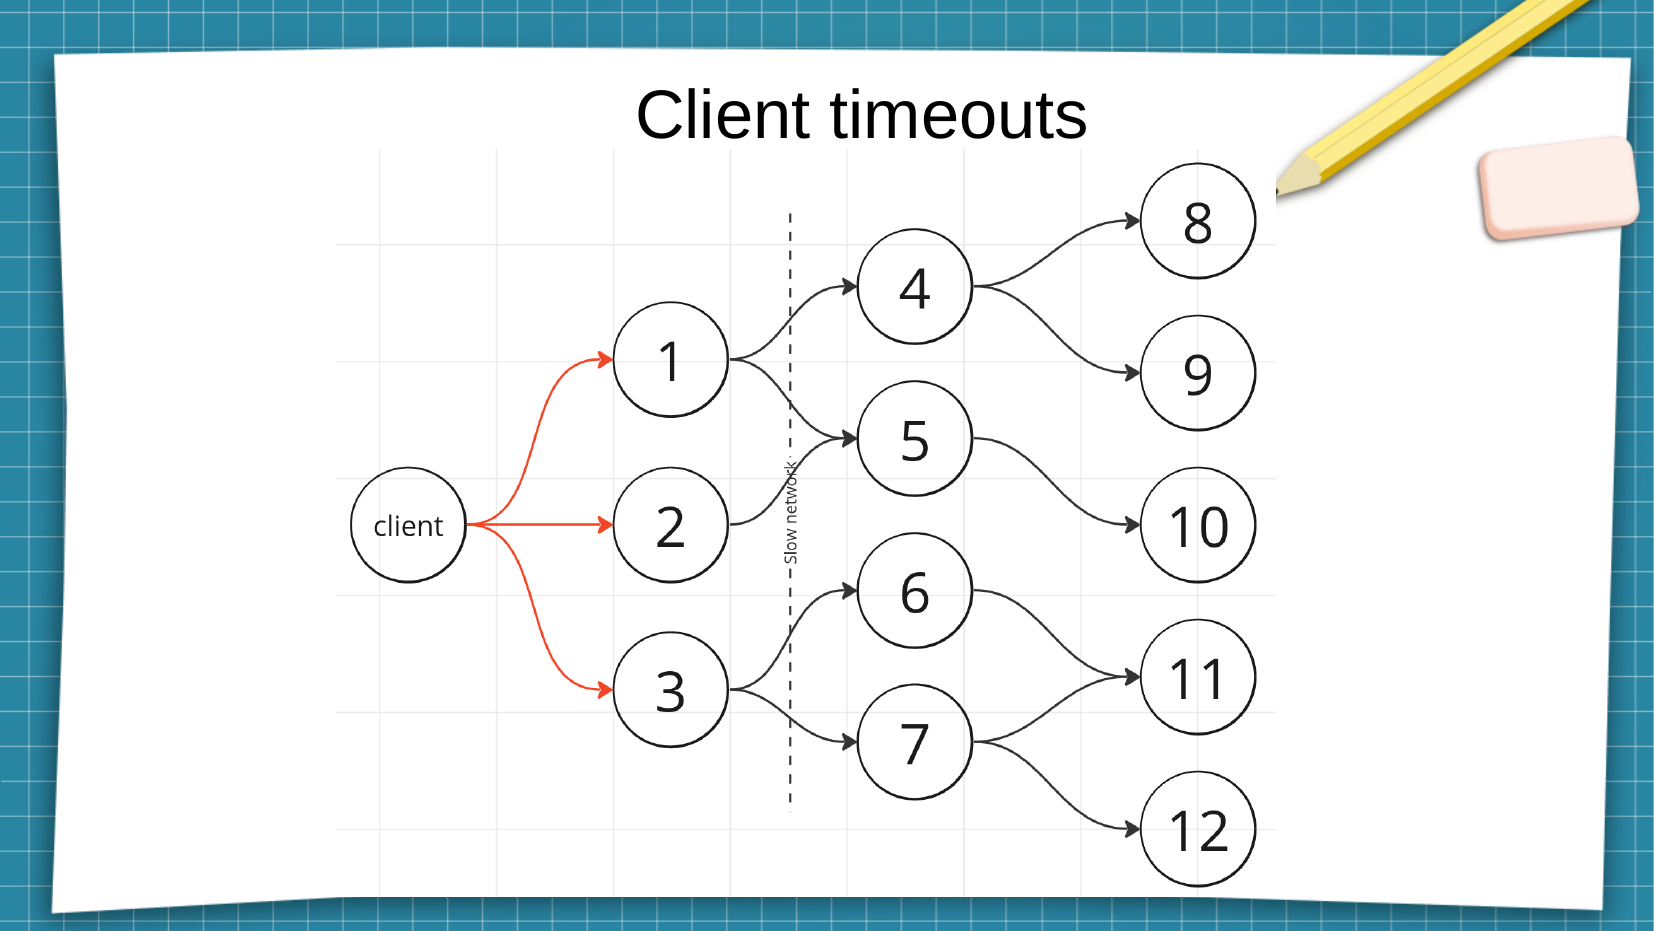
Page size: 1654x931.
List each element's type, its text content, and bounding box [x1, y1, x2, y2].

title Client timeouts [82, 37, 1571, 193]
picture [0, 0, 1654, 931]
